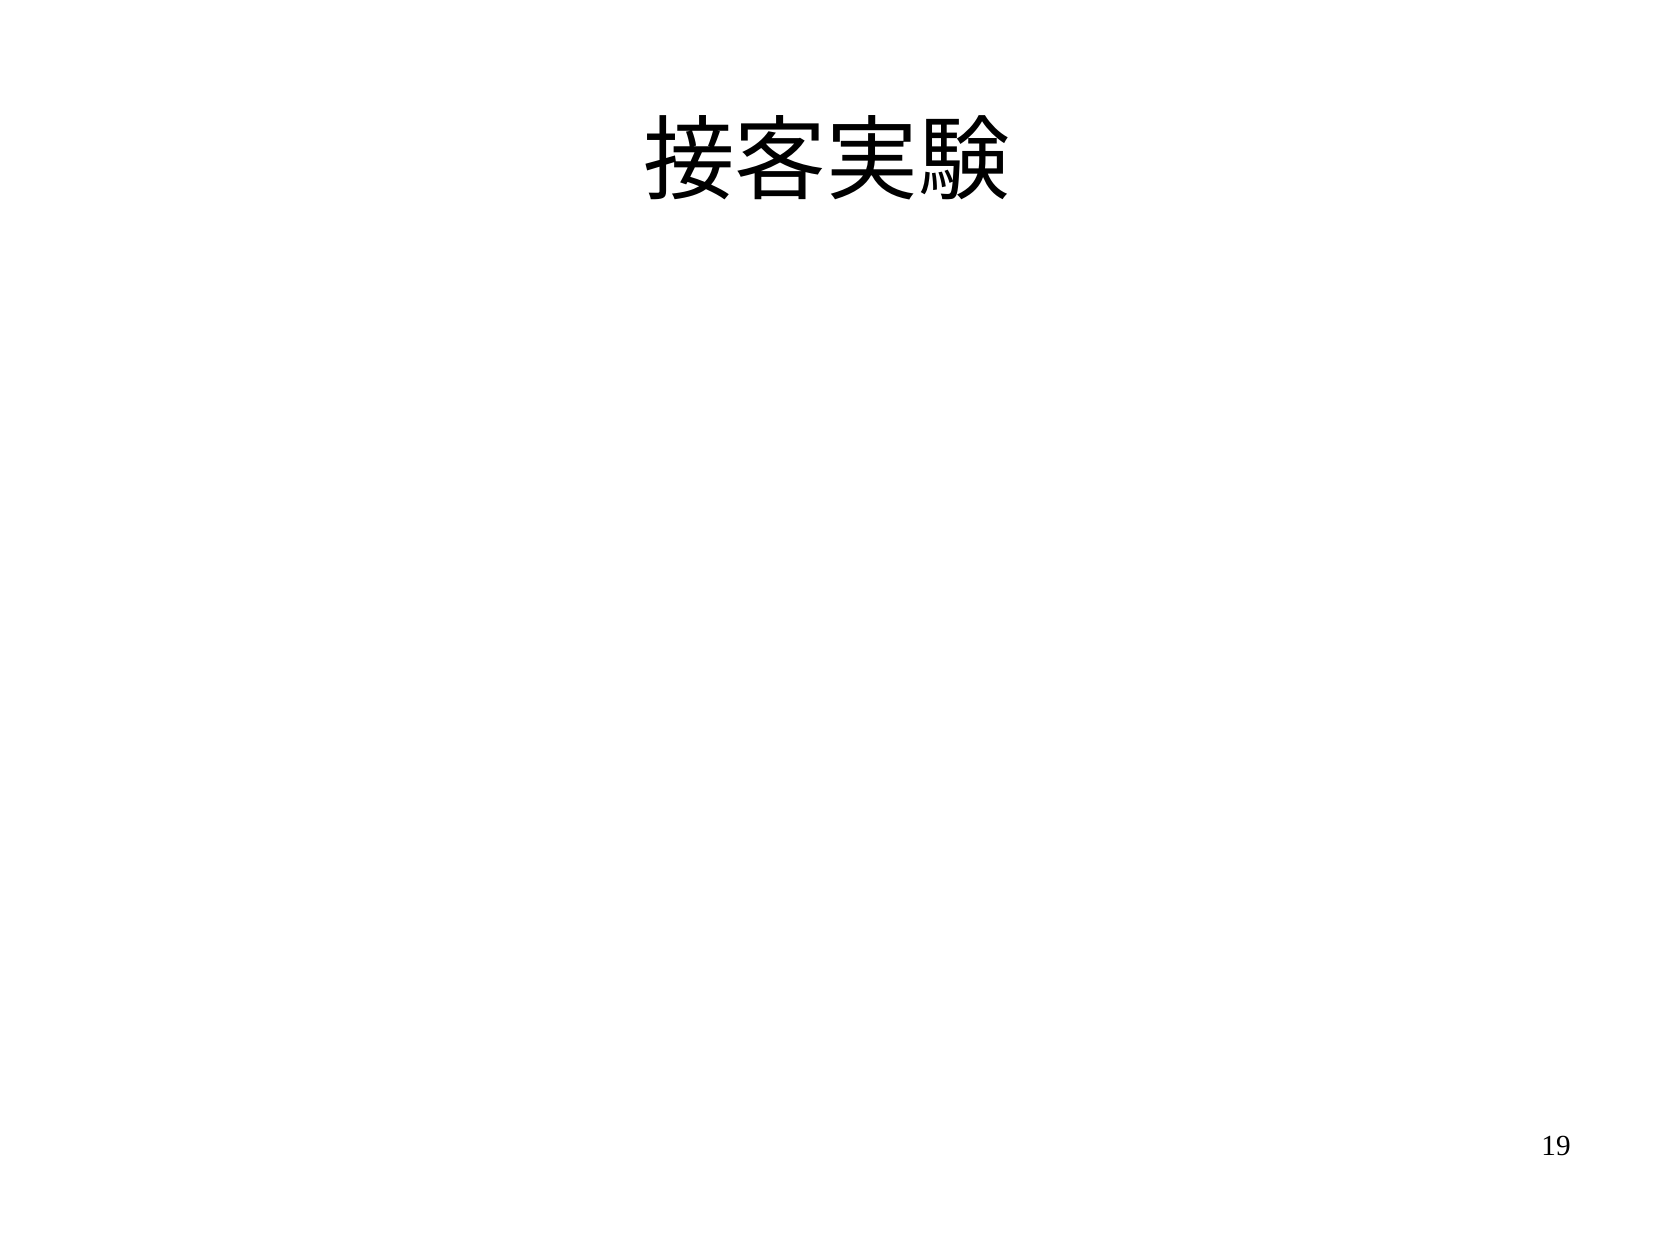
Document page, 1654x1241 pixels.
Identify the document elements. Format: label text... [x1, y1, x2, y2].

title 接客実験 [82, 49, 1571, 257]
